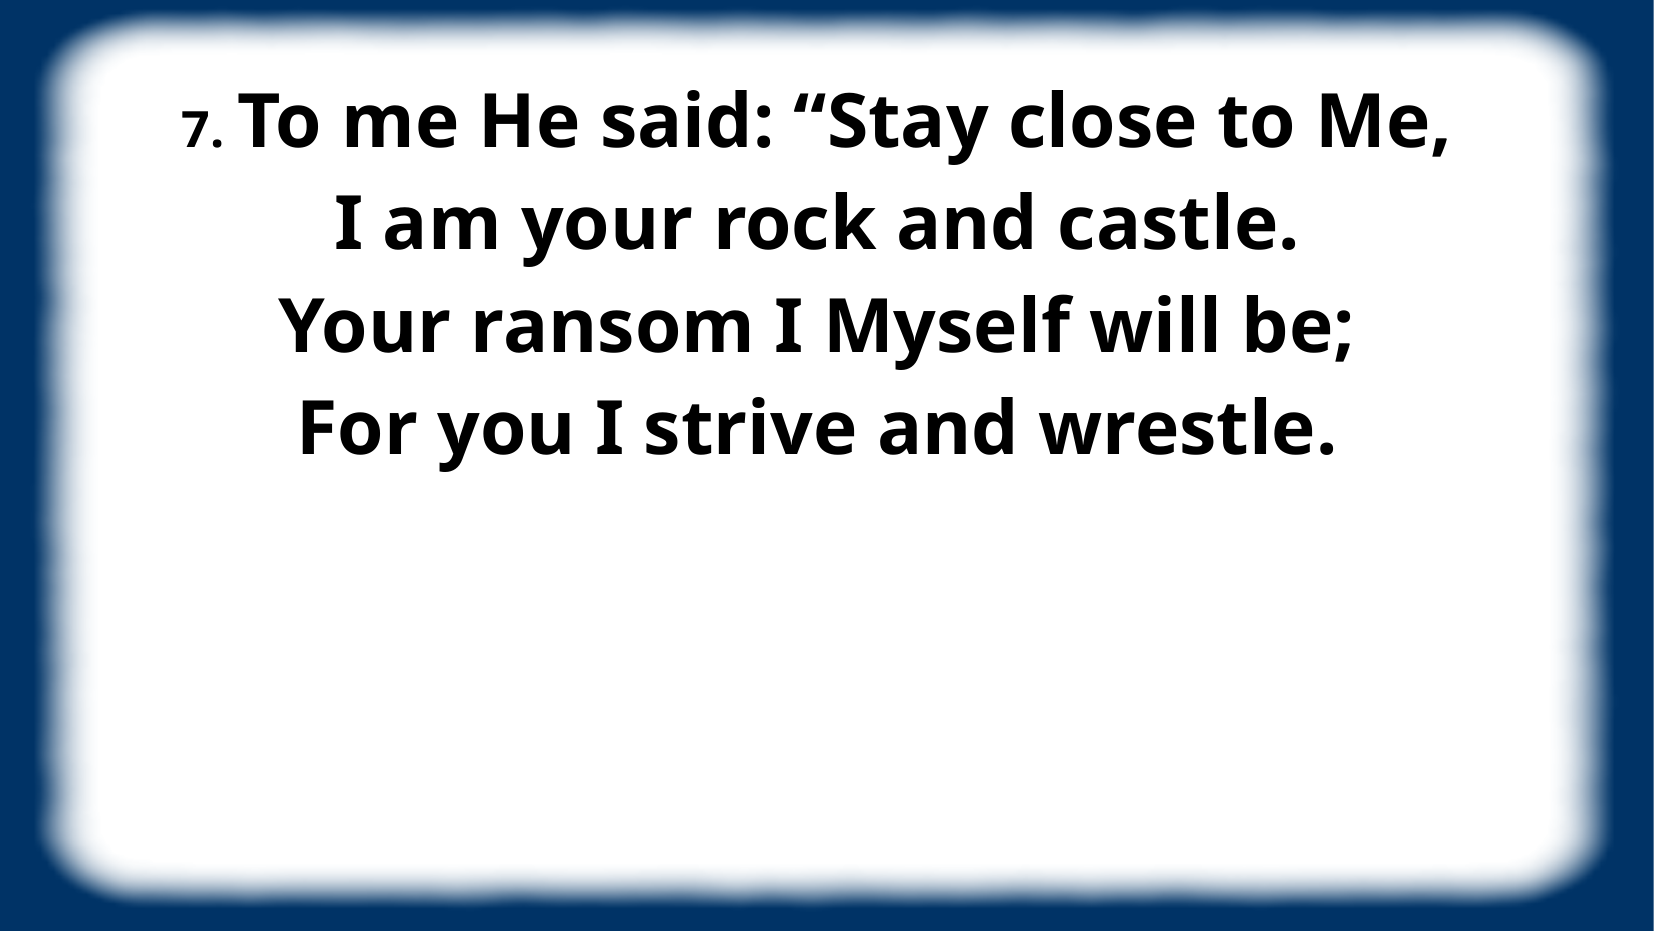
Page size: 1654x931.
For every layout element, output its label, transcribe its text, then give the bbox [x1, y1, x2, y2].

text_box 7. To me He said: “Stay close to Me, I am your rock and castle. Your ransom I Myself will be; For you I strive and wrestle. [105, 60, 1531, 475]
picture [0, 0, 1654, 931]
